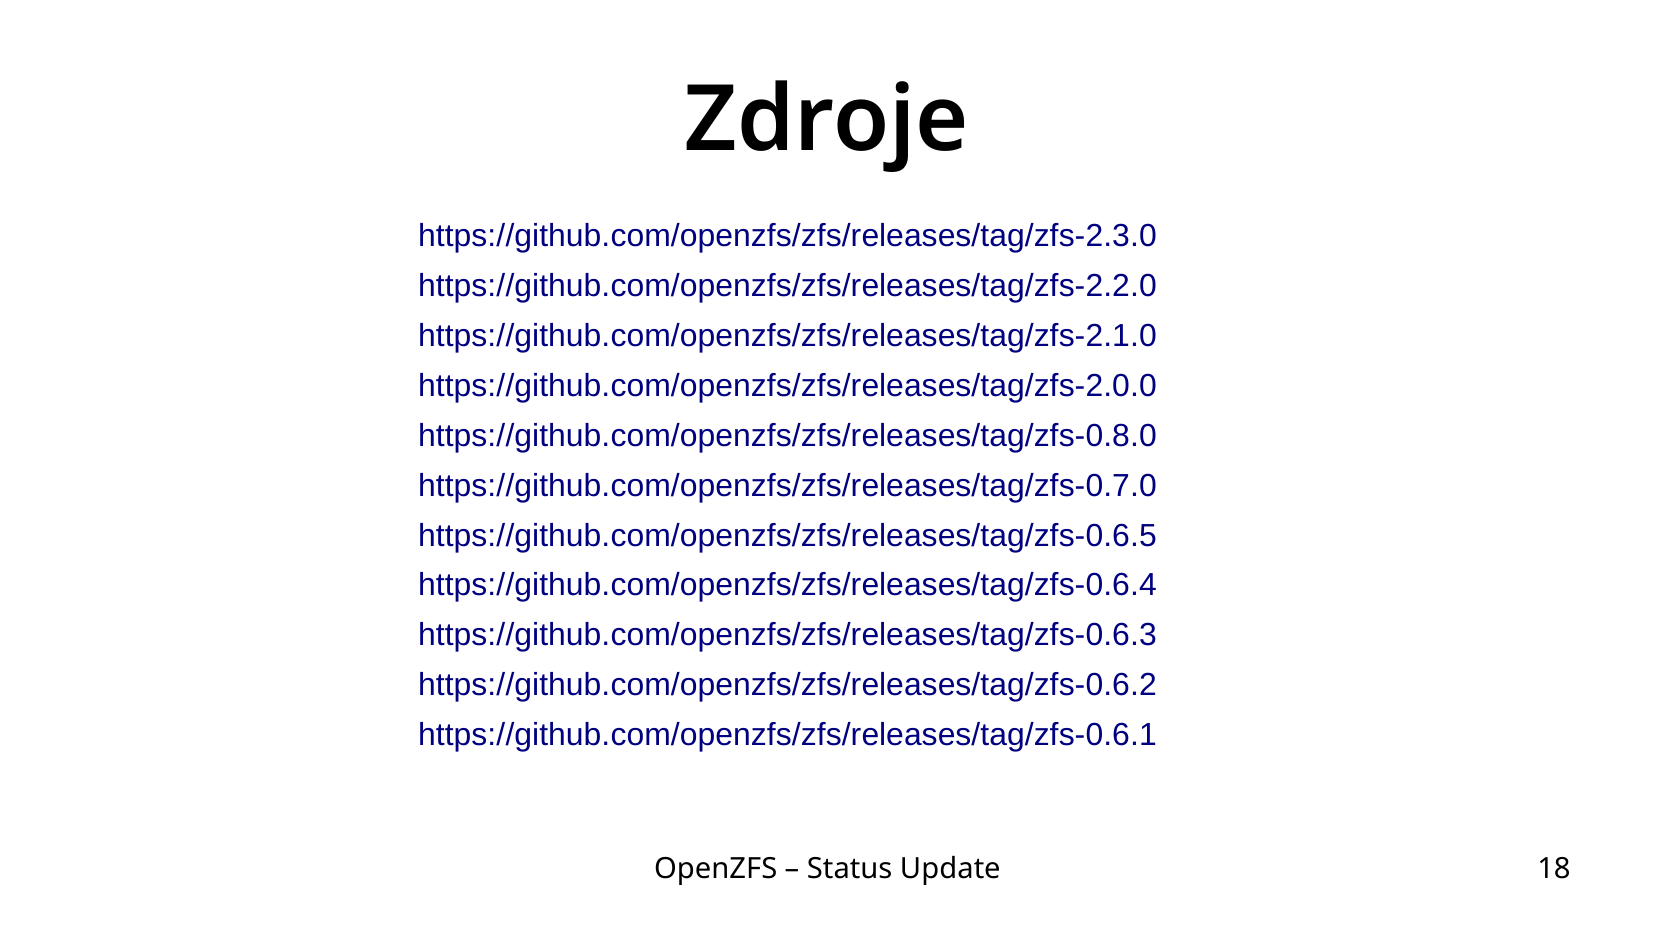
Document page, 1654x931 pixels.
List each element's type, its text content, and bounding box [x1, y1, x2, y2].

list https://github.com/openzfs/zfs/releases/tag/zfs-2.3.0 https://github.com/openzfs/zfs/releases/tag/zfs-2.2.0 https://github.com/openzfs/zfs/releases/tag/zfs-2.1.0 https://github.com/openzfs/zfs/releases/tag/zfs-2.0.0 https://github.com/openzfs/zfs/releases/tag/zfs-0.8.0 https://github.com/openzfs/zfs/releases/tag/zfs-0.7.0 https://github.com/openzfs/zfs/releases/tag/zfs-0.6.5 https://github.com/openzfs/zfs/releases/tag/zfs-0.6.4 https://github.com/openzfs/zfs/releases/tag/zfs-0.6.3 https://github.com/openzfs/zfs/releases/tag/zfs-0.6.2 https://github.com/openzfs/zfs/releases/tag/zfs-0.6.1 [418, 217, 1236, 758]
title Zdroje [82, 37, 1571, 193]
